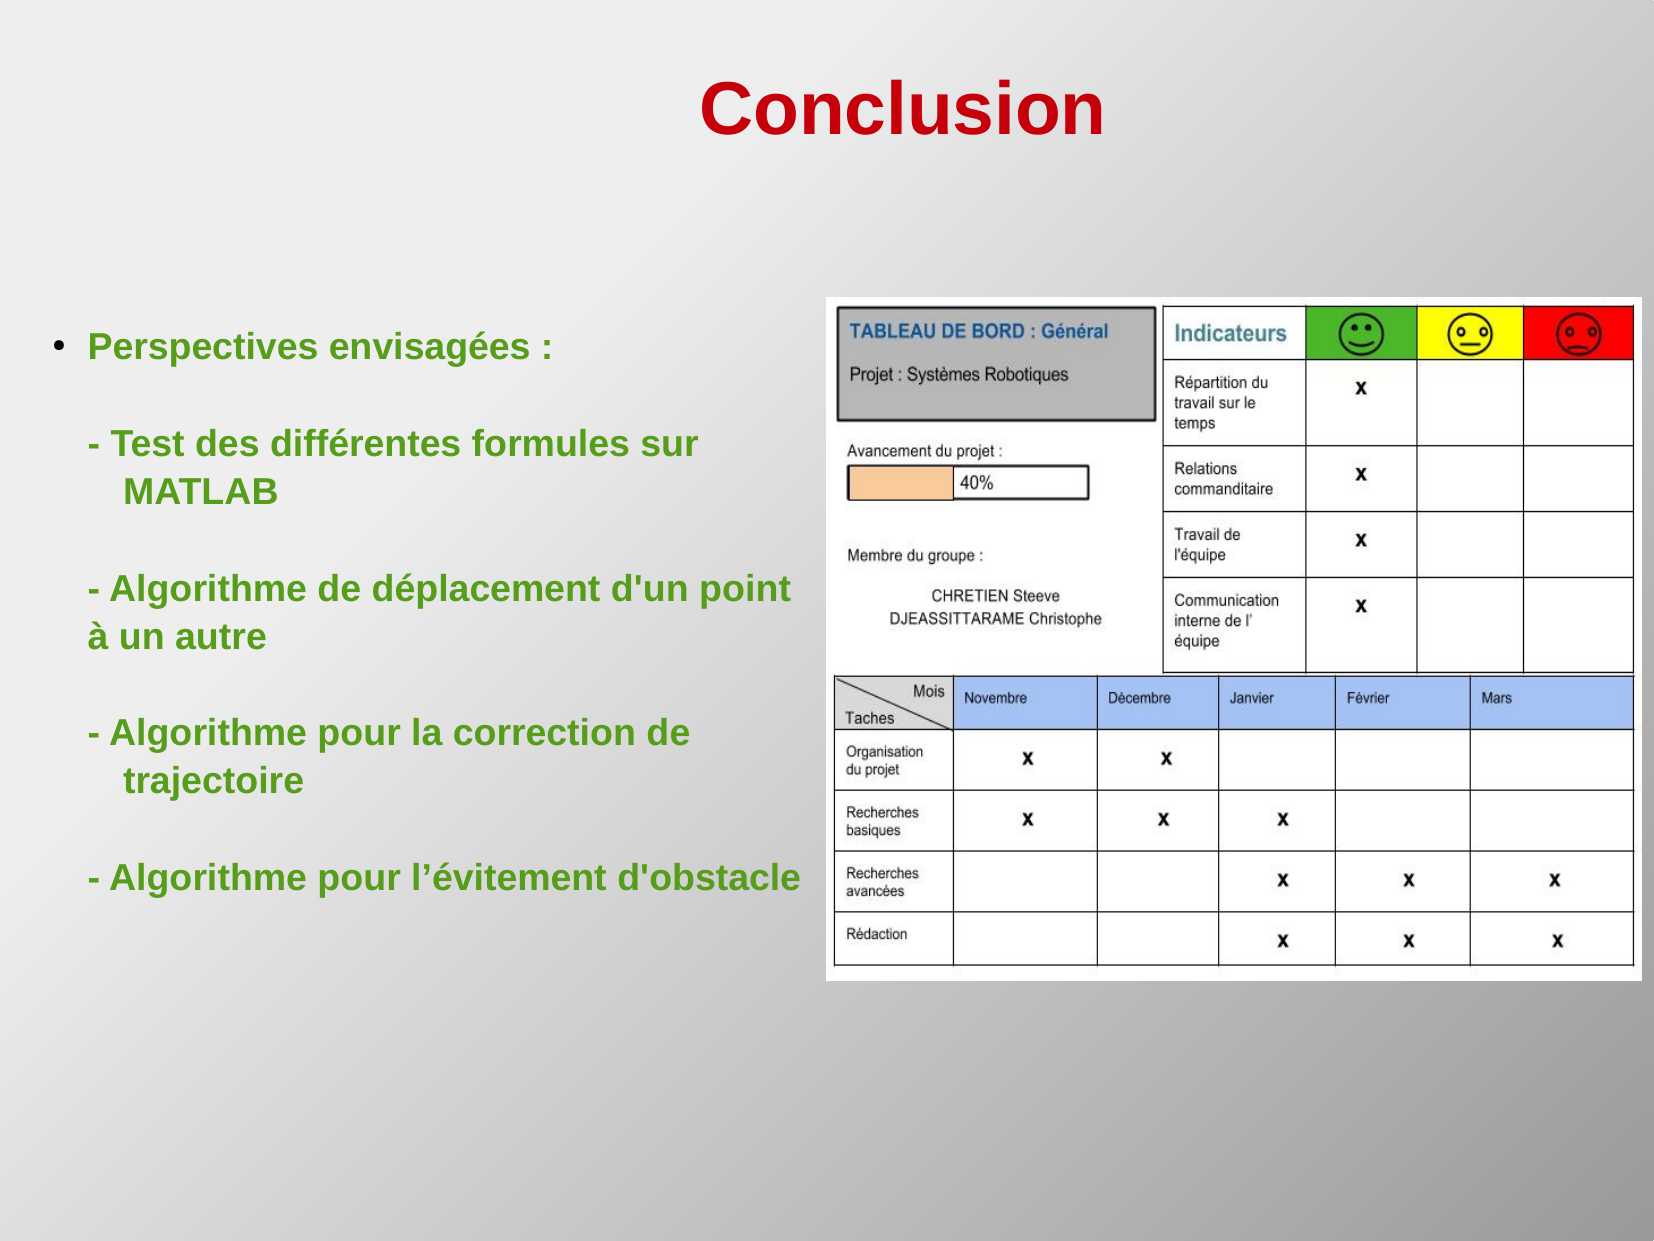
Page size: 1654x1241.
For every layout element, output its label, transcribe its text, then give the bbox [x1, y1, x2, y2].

text_box Perspectives envisagées : - Test des différentes formules sur MATLAB - Algorithme de déplacement d'un point à un autre - Algorithme pour la correction de trajectoire - Algorithme pour l’évitement d'obstacle [0, 312, 891, 1016]
picture [826, 297, 1642, 981]
text_box Conclusion [684, 59, 1123, 158]
